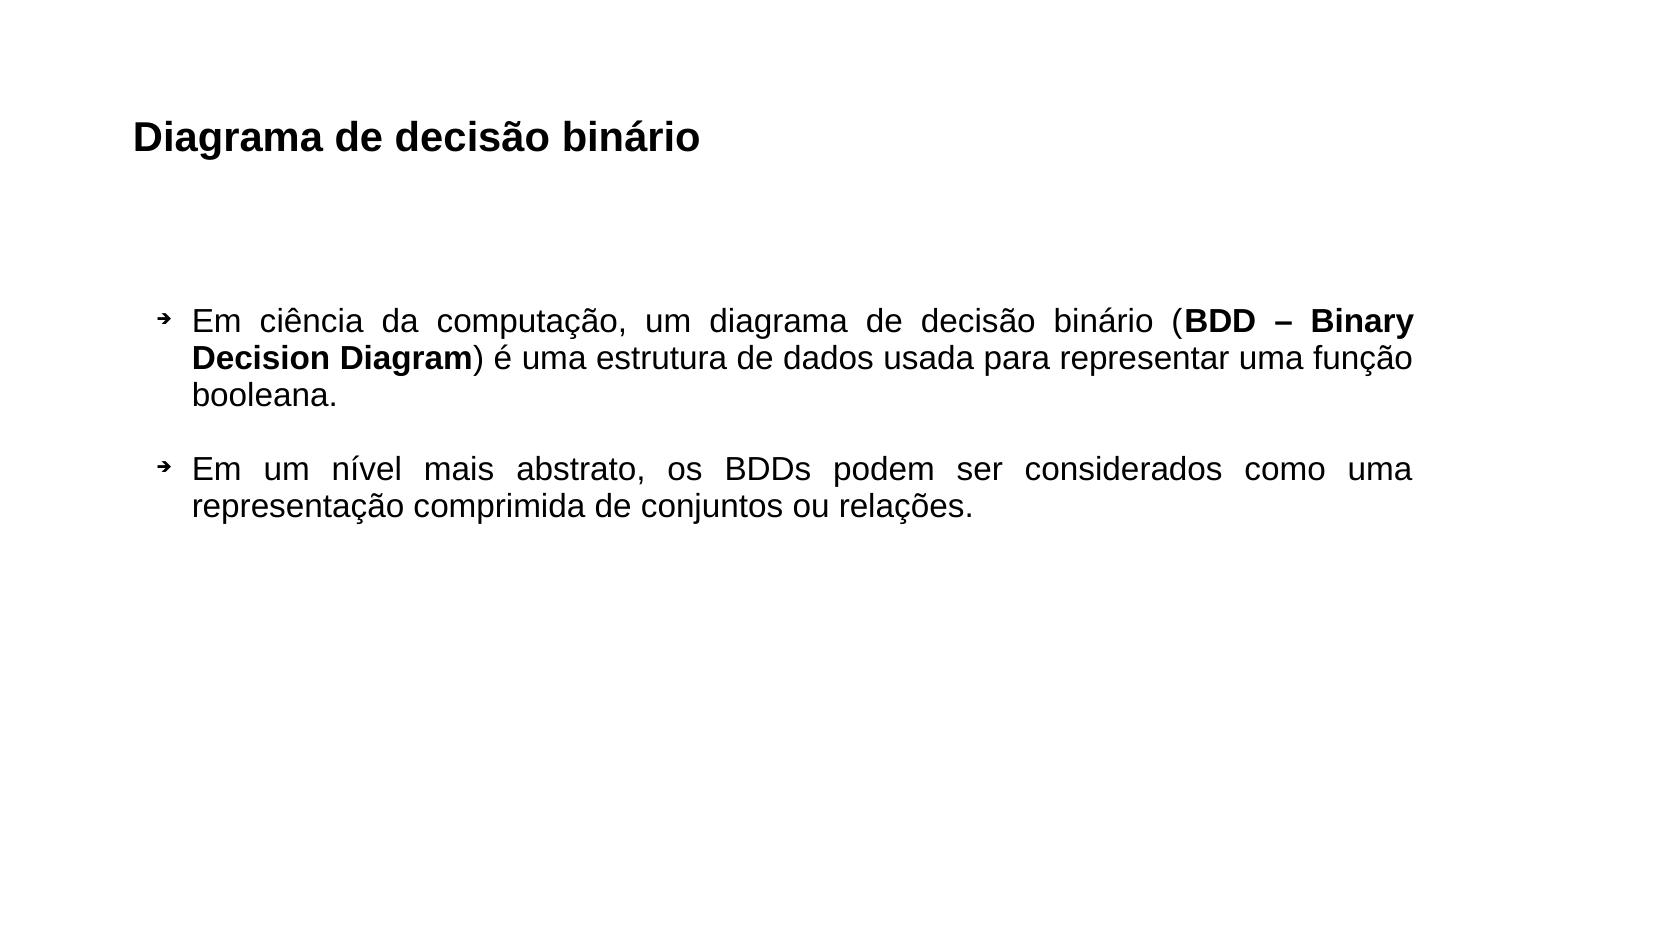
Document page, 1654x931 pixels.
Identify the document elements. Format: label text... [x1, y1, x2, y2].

text_box Diagrama de decisão binário [118, 106, 716, 168]
text_box Em ciência da computação, um diagrama de decisão binário (BDD – Binary Decision Diagram) é uma estrutura de dados usada para representar uma função booleana. Em um nível mais abstrato, os BDDs podem ser considerados como uma representação comprimida de conjuntos ou relações. [141, 295, 1430, 570]
